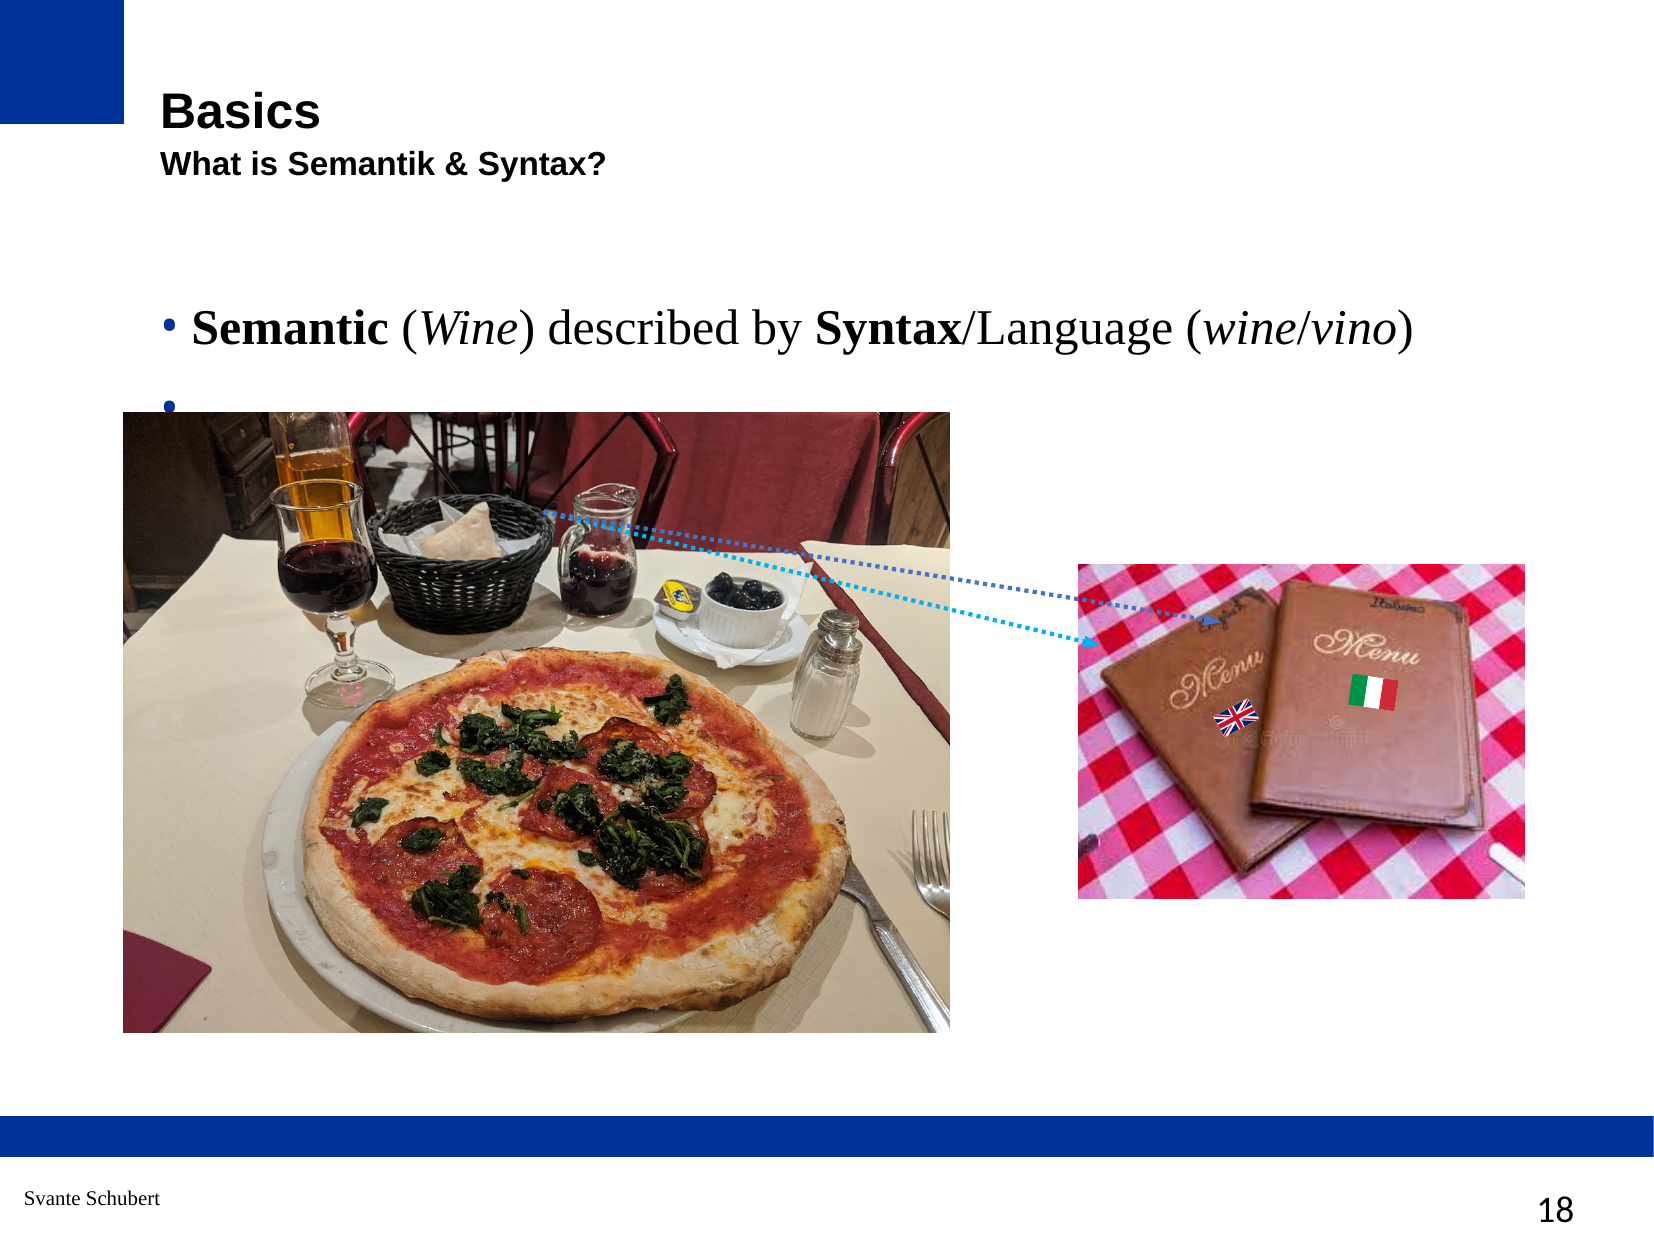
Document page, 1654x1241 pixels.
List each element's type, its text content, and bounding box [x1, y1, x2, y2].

title Basics What is Semantik & Syntax? [160, 74, 1530, 242]
list Semantic (Wine) described by Syntax/Language (wine/vino) [160, 294, 1569, 1114]
picture [123, 412, 950, 1033]
picture [1078, 564, 1525, 899]
text_box Svante Schubert [24, 1187, 589, 1219]
